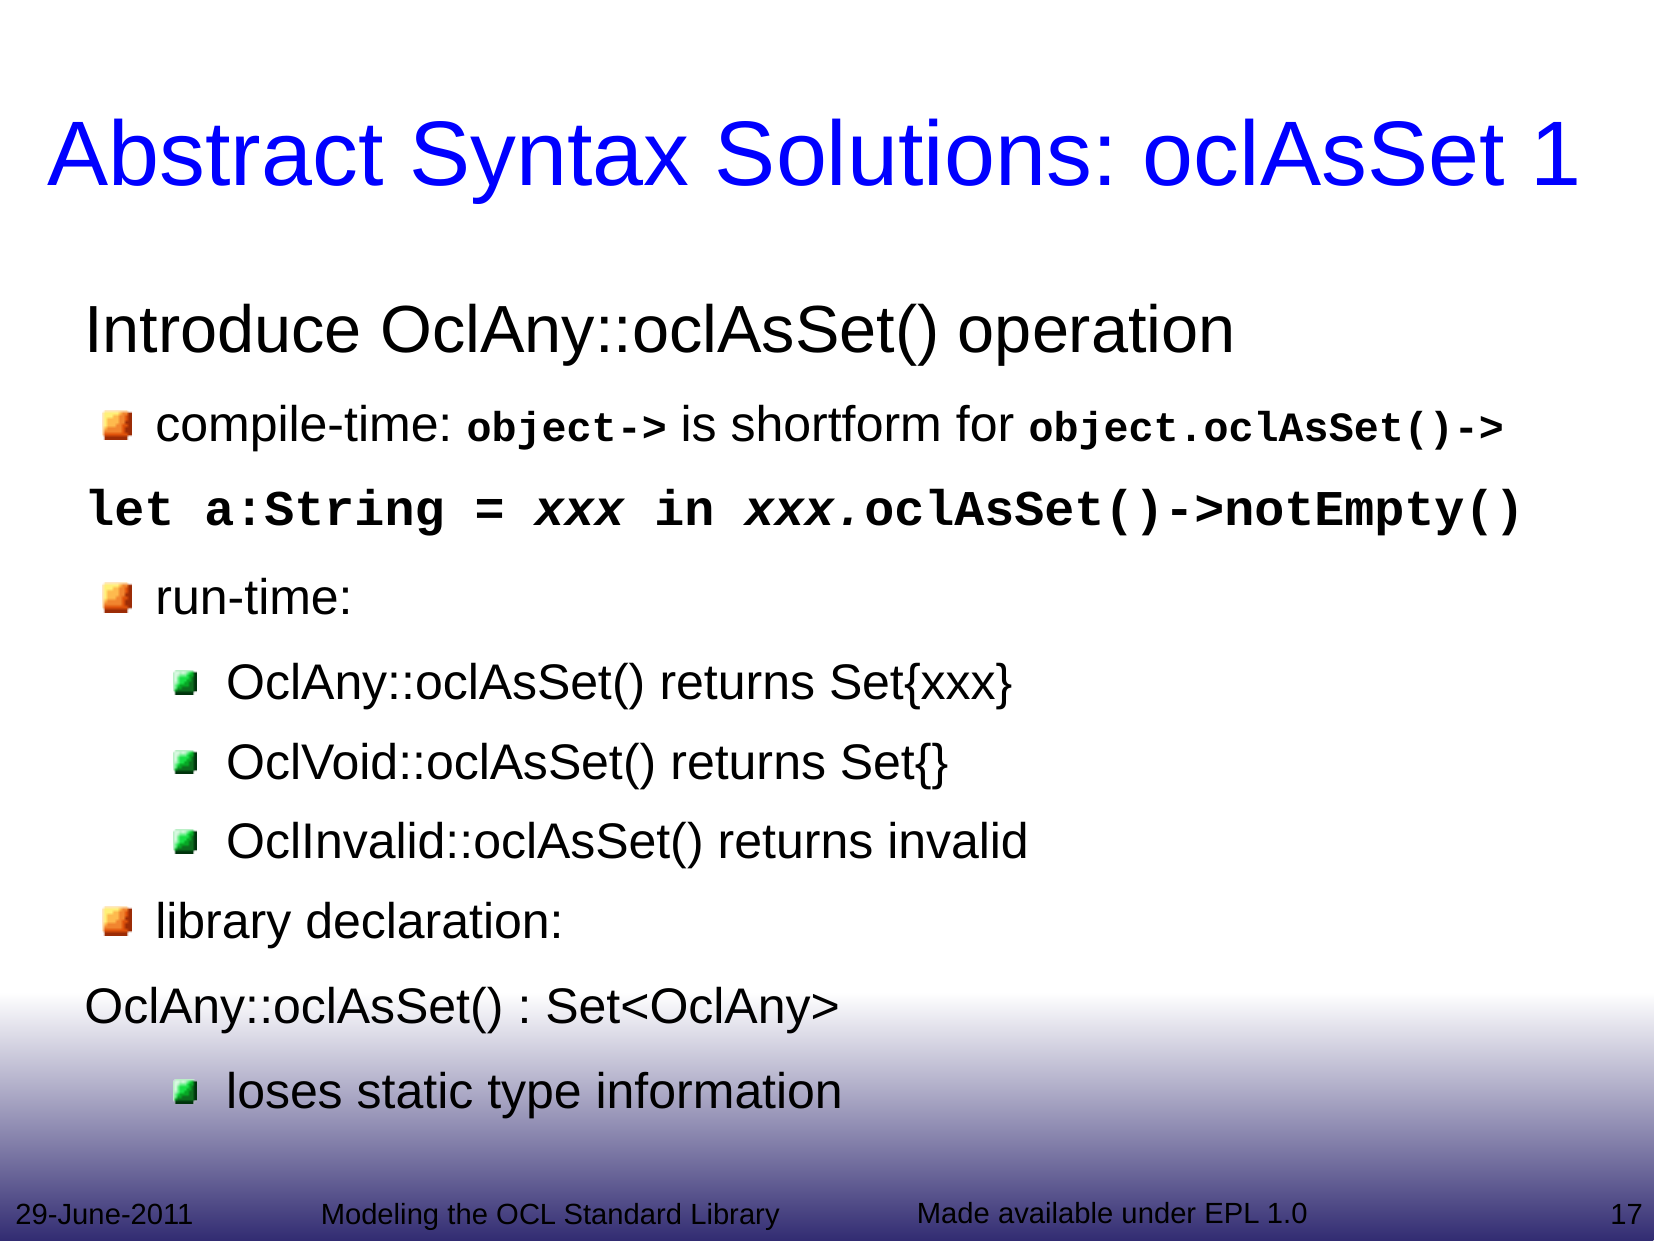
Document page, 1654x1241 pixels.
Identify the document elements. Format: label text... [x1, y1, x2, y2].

title Abstract Syntax Solutions: oclAsSet 1 [34, 44, 1597, 263]
list Introduce OclAny::oclAsSet() operation compile-time: object-> is shortform for object.oclAsSet()-> let a:String = xxx in xxx.oclAsSet()->notEmpty() run-time: OclAny::oclAsSet() returns Set{xxx} OclVoid::oclAsSet() returns Set{} OclInvalid::oclAsSet() returns invalid library declaration: OclAny::oclAsSet() : Set<OclAny> loses static type information [84, 291, 1573, 1120]
